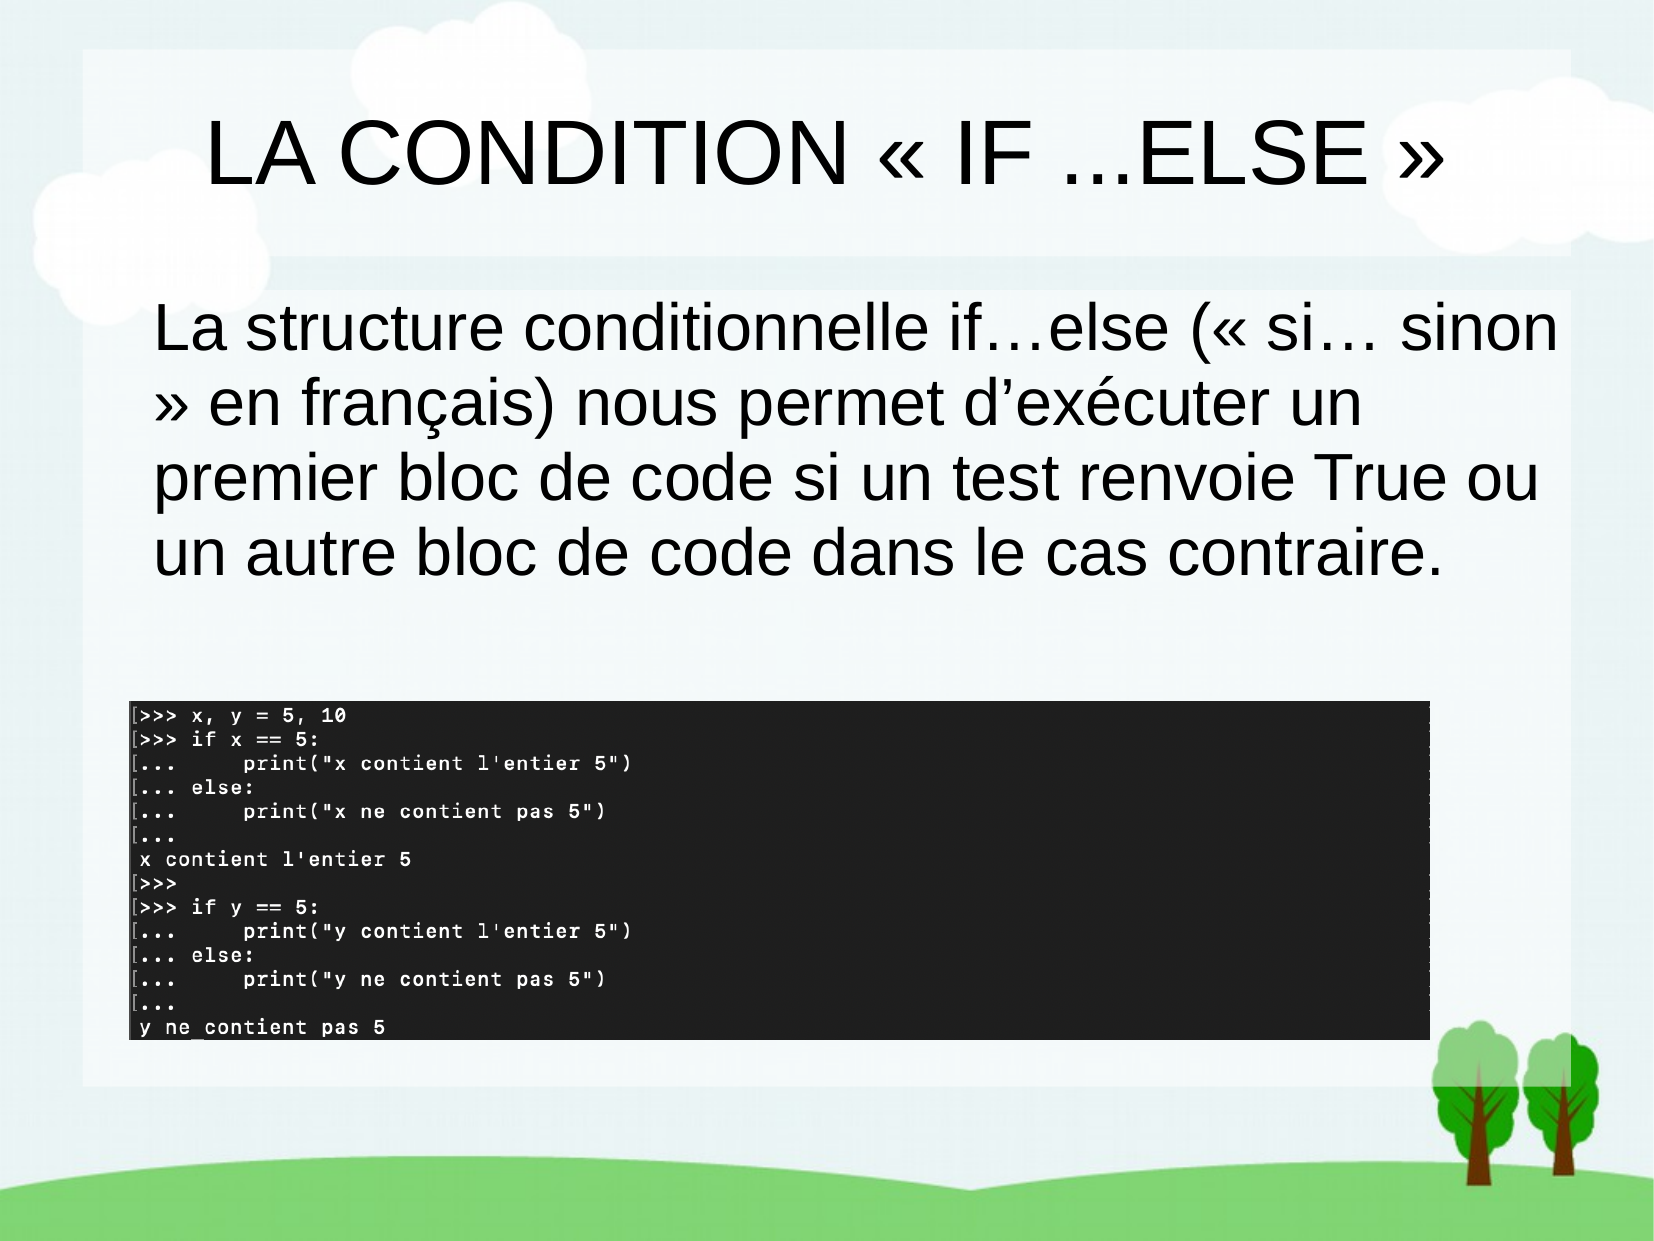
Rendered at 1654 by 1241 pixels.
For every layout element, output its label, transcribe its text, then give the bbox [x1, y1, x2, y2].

text_box [141, 814, 154, 886]
title LA CONDITION « IF ...ELSE » [82, 49, 1571, 257]
list La structure conditionnelle if…else (« si… sinon » en français) nous permet d’exécuter un premier bloc de code si un test renvoie True ou un autre bloc de code dans le cas contraire. [82, 290, 1571, 1087]
picture [0, 0, 1654, 1241]
